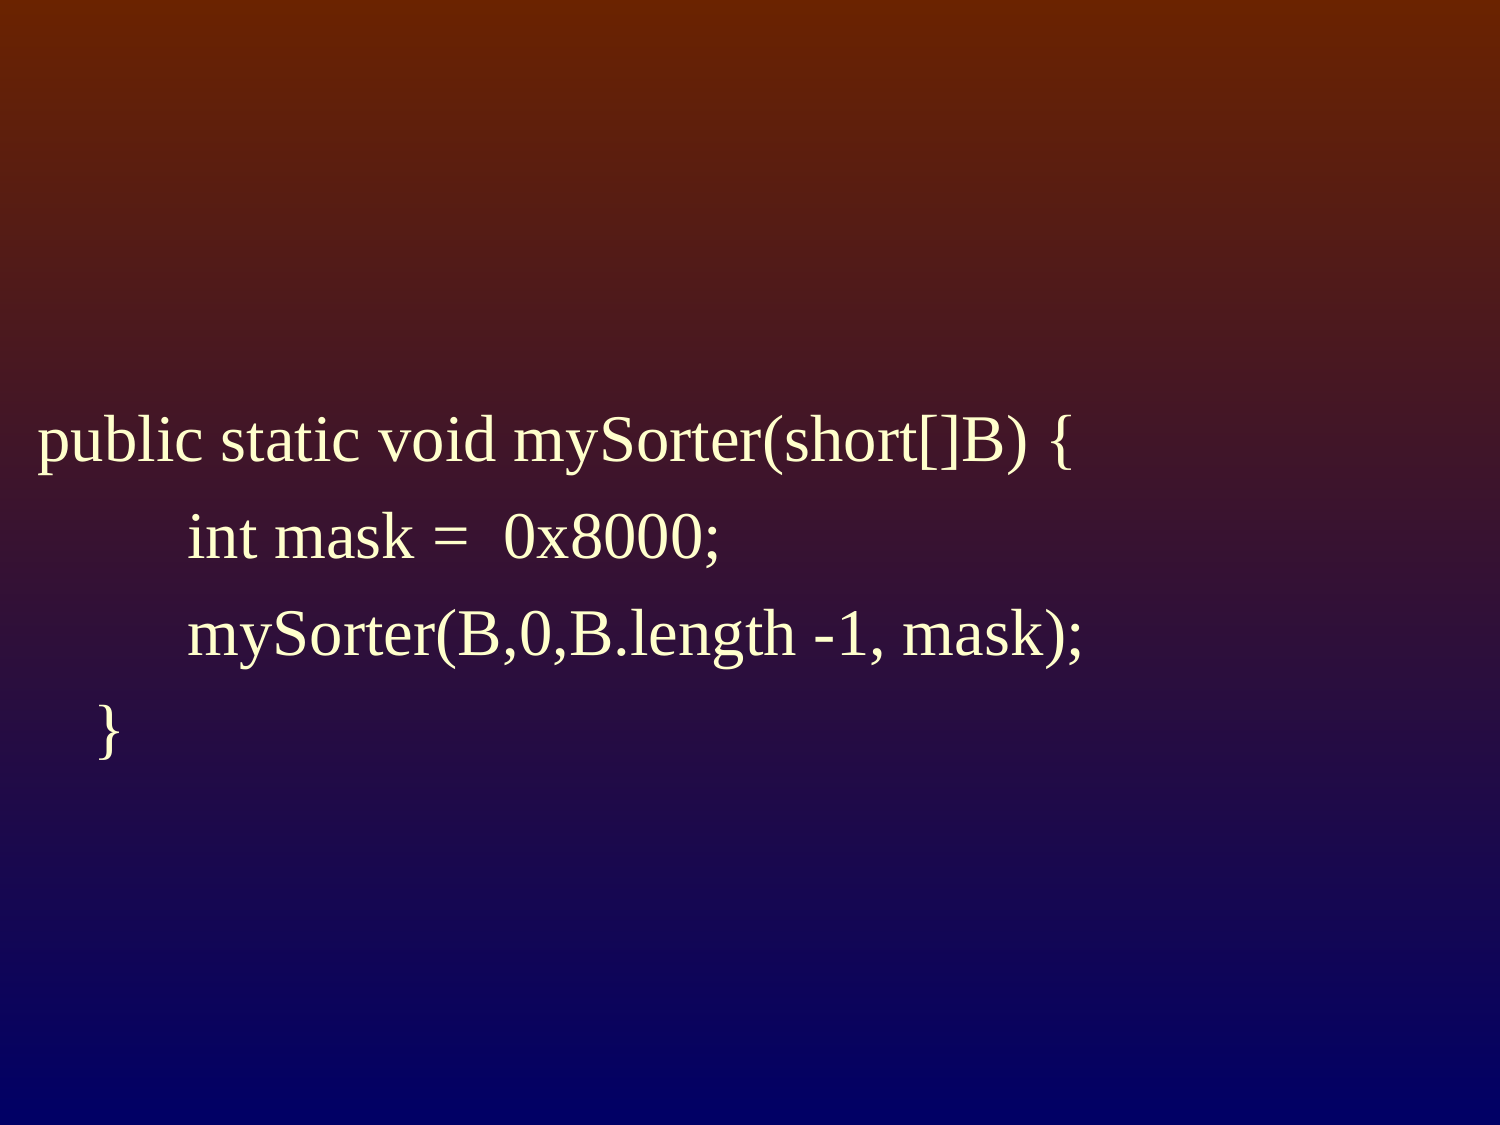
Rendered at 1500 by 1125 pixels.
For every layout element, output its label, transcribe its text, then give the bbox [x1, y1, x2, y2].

list public static void mySorter(short[]B) { int mask = 0x8000; mySorter(B,0,B.length -1, mask); } [22, 387, 1482, 1026]
